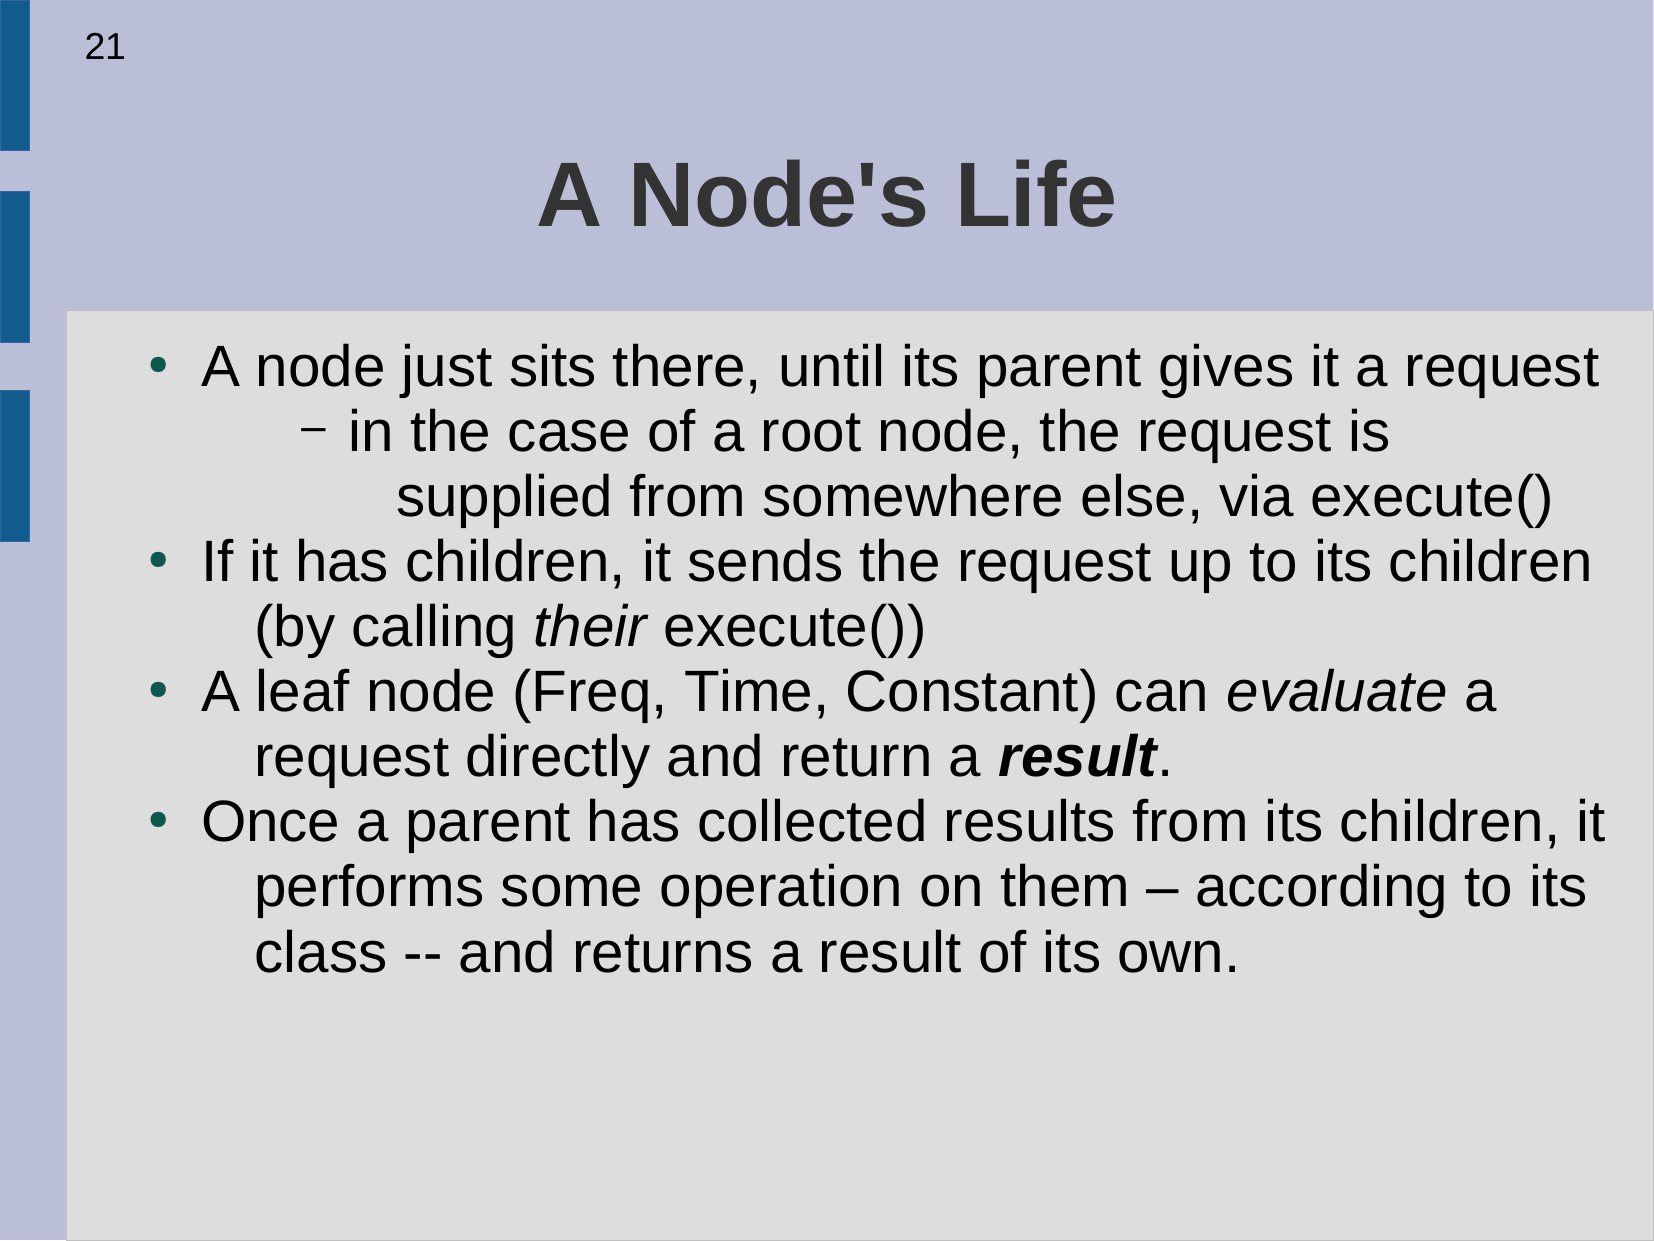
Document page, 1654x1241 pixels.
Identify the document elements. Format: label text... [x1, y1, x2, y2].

text_box <number> [69, 18, 271, 92]
list A node just sits there, until its parent gives it a request in the case of a root node, the request is supplied from somewhere else, via execute() If it has children, it sends the request up to its children (by calling their execute()) A leaf node (Freq, Time, Constant) can evaluate a request directly and return a result. Once a parent has collected results from its children, it performs some operation on them – according to its class -- and returns a result of its own. [112, 334, 1622, 985]
title A Node's Life [121, 91, 1534, 299]
